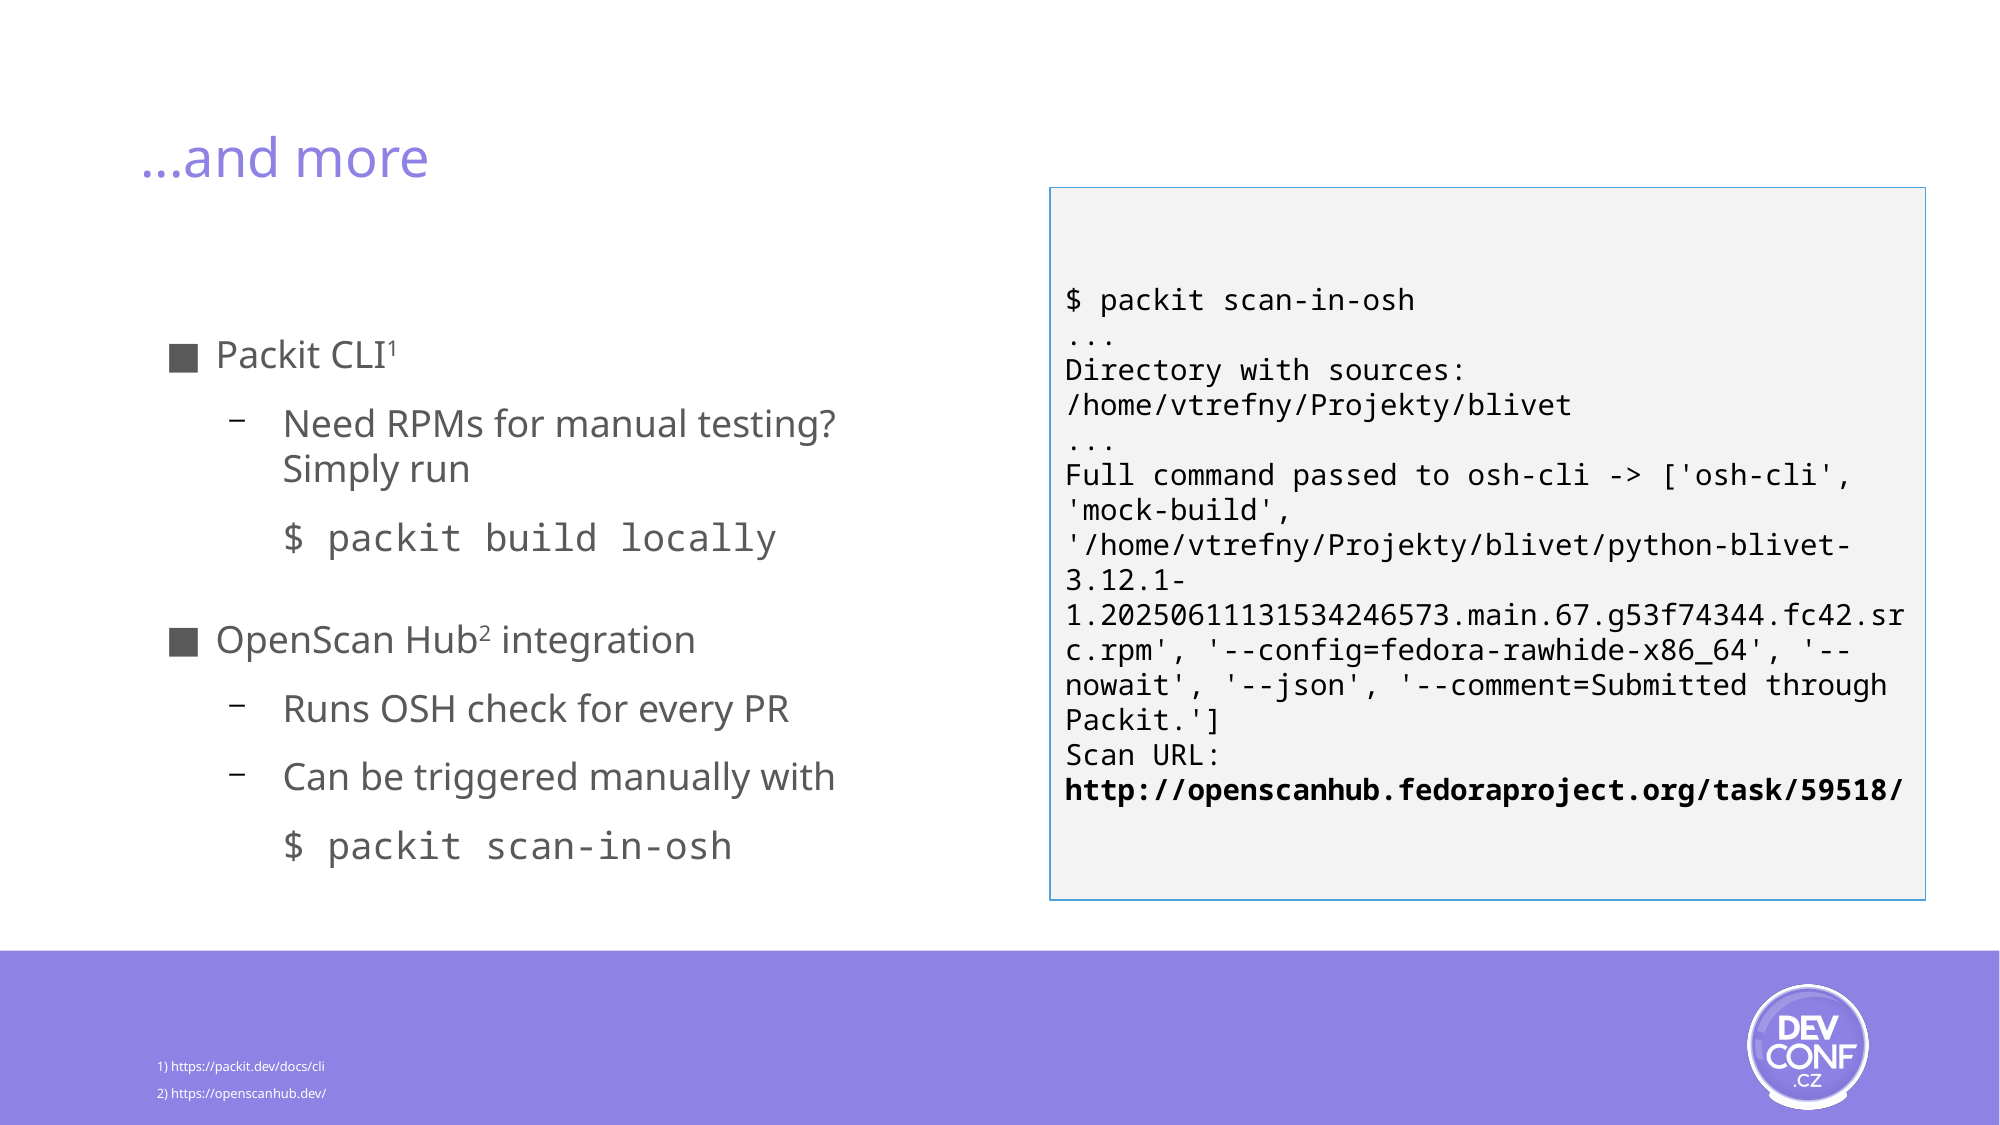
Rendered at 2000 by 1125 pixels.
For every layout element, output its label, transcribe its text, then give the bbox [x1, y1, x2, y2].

list Packit CLI1 Need RPMs for manual testing? Simply run $ packit build locally OpenScan Hub2 integration Runs OSH check for every PR Can be triggered manually with $ packit scan-in-osh [140, 315, 950, 893]
picture [1747, 984, 1869, 1110]
subtitle 1) https://packit.dev/docs/cli 2) https://openscanhub.dev/ [140, 1054, 876, 1102]
title ...and more [140, 93, 950, 219]
text_box $ packit scan-in-osh ... Directory with sources: /home/vtrefny/Projekty/blivet ... Full command passed to osh-cli -> ['osh-cli', 'mock-build', '/home/vtrefny/Projekty/blivet/python-blivet-3.12.1-1.20250611131534246573.main.67.g53f74344.fc42.src.rpm', '--config=fedora-rawhide-x86_64', '--nowait', '--json', '--comment=Submitted through Packit.'] Scan URL: http://openscanhub.fedoraproject.org/task/59518/ [1049, 187, 1926, 900]
